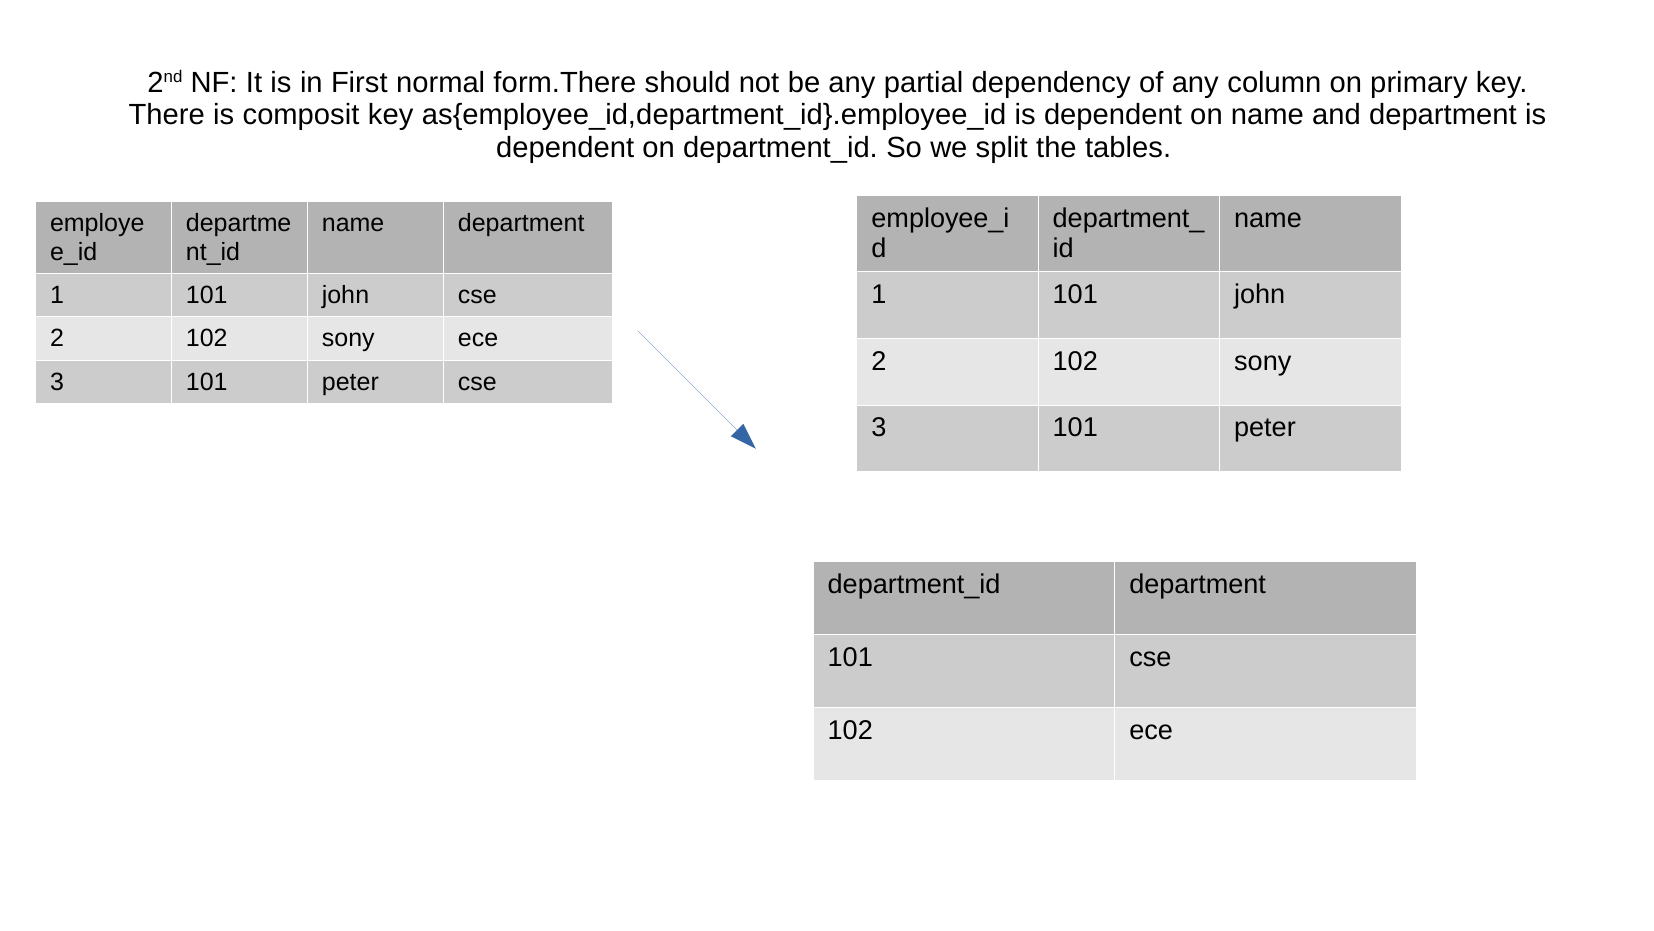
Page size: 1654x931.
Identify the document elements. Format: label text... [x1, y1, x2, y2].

table_header name [1220, 196, 1401, 271]
table_header department_id [1039, 196, 1219, 271]
table_header department_id [814, 562, 1114, 634]
table_header employee_id [36, 202, 171, 273]
table_cell 3 [857, 406, 1038, 471]
table_header department [1115, 562, 1416, 634]
table_cell 102 [1039, 339, 1219, 405]
table_cell ece [1115, 708, 1416, 780]
table_cell 1 [857, 272, 1038, 338]
table_cell cse [444, 361, 612, 403]
table_cell 101 [1039, 406, 1219, 471]
table_cell sony [1220, 339, 1401, 405]
table_cell 102 [172, 317, 307, 360]
table_cell john [1220, 272, 1401, 338]
table_cell 101 [814, 635, 1114, 707]
table_header department [444, 202, 612, 273]
table_cell 101 [172, 274, 307, 316]
table_cell cse [1115, 635, 1416, 707]
table_cell cse [444, 274, 612, 316]
table_cell peter [1220, 406, 1401, 471]
table_cell 2 [36, 317, 171, 360]
table_cell peter [308, 361, 443, 403]
table_cell 3 [36, 361, 171, 403]
table_header name [308, 202, 443, 273]
title 2nd NF: It is in First normal form.There should not be any partial dependency of any column on primary key. There is composit key as{employee_id,department_id}.employee_id is dependent on name and department is dependent on department_id. So we split the tables. [94, 37, 1583, 193]
table_cell sony [308, 317, 443, 360]
table_cell 2 [857, 339, 1038, 405]
table_cell 101 [1039, 272, 1219, 338]
table_cell 102 [814, 708, 1114, 780]
table_cell 1 [36, 274, 171, 316]
table_cell ece [444, 317, 612, 360]
table_header department_id [172, 202, 307, 273]
table_cell john [308, 274, 443, 316]
table_cell 101 [172, 361, 307, 403]
table_header employee_id [857, 196, 1038, 271]
